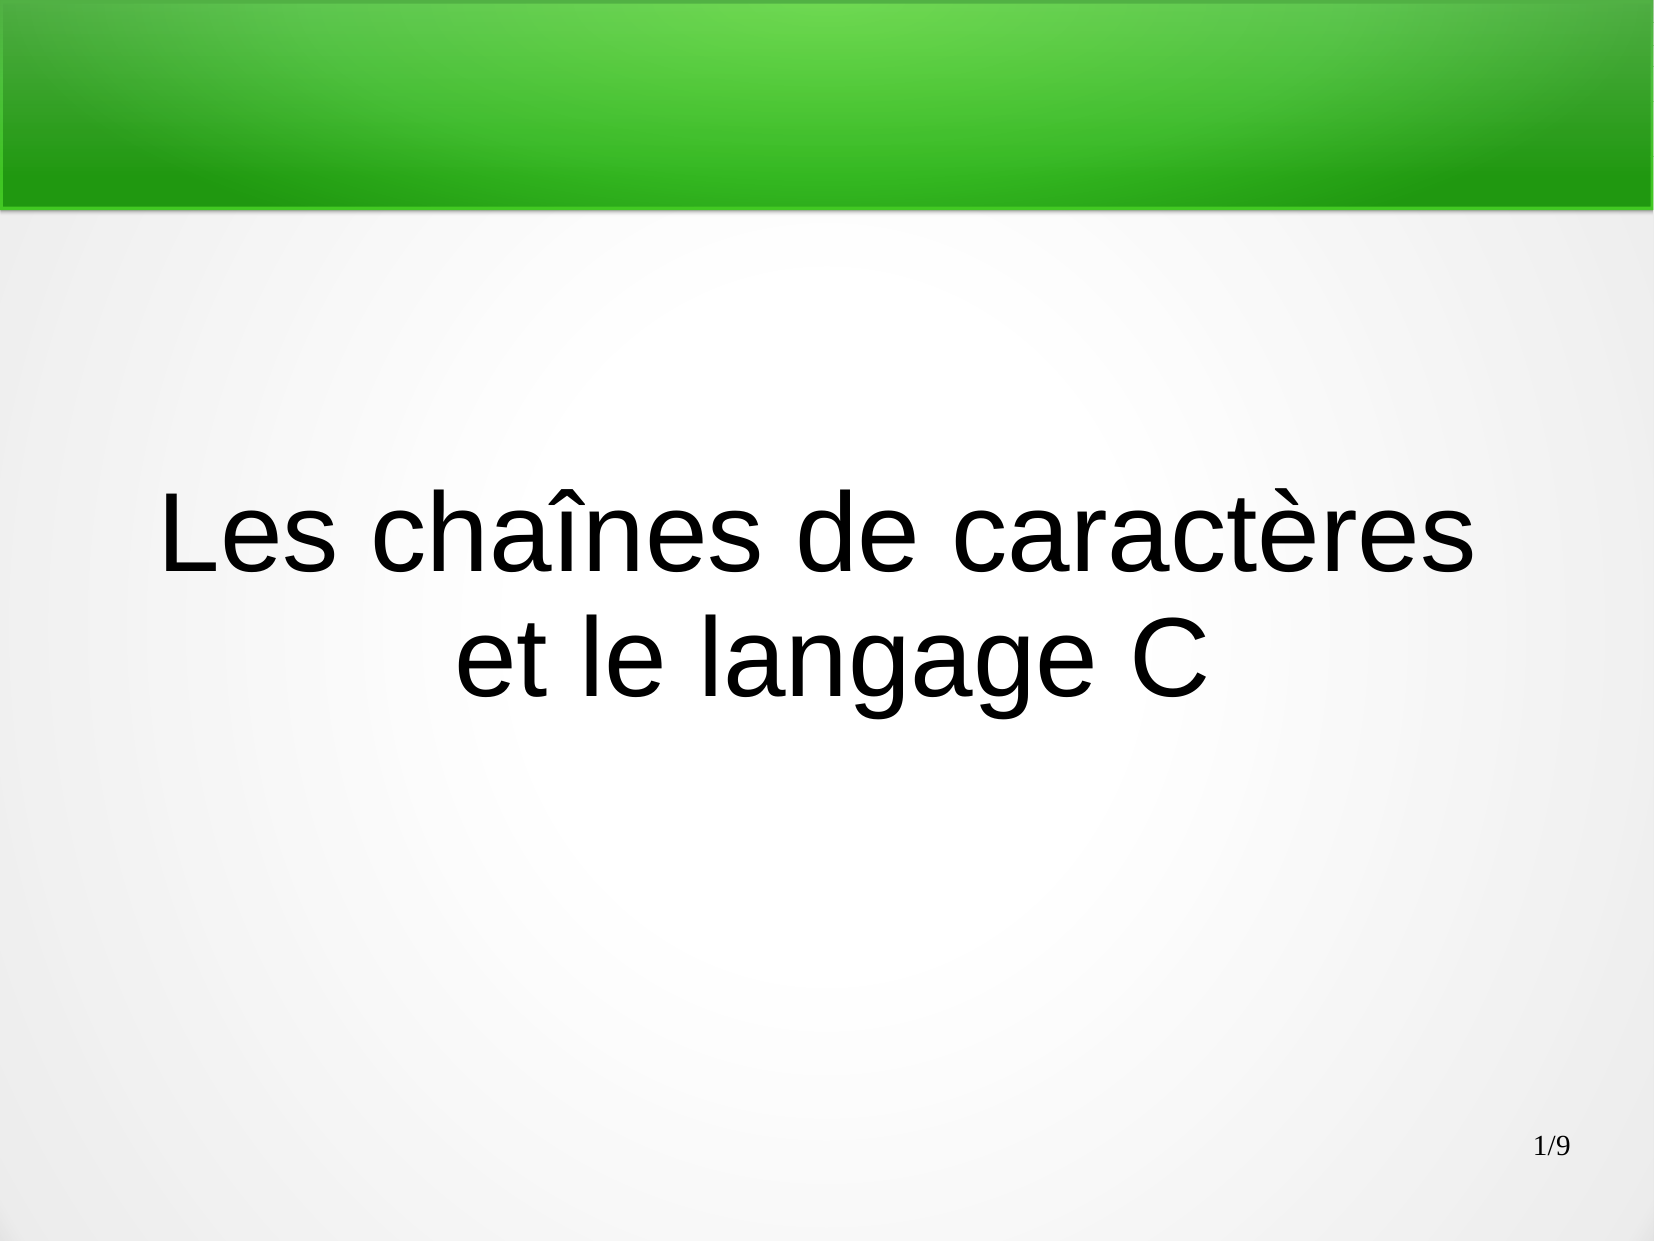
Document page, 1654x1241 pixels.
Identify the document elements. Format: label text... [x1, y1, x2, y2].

subtitle Les chaînes de caractères et le langage C [88, 185, 1577, 1004]
